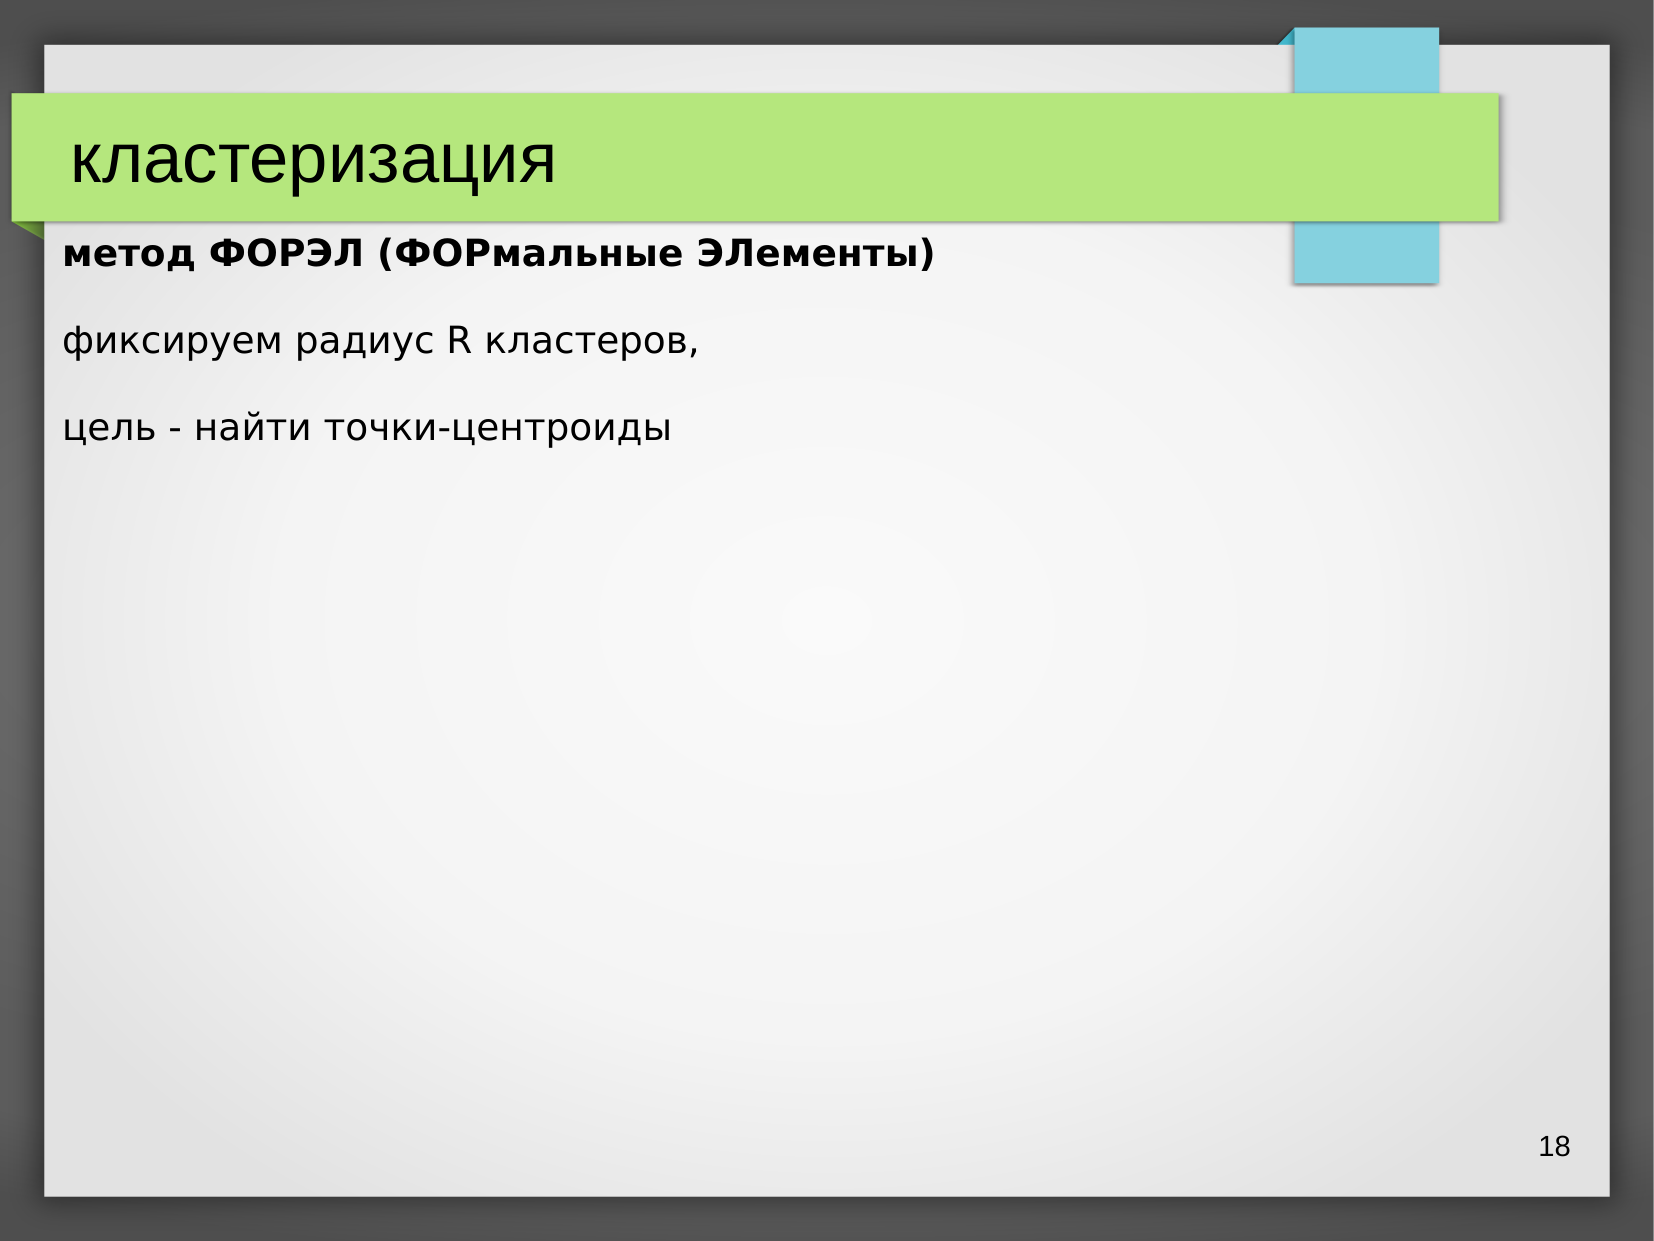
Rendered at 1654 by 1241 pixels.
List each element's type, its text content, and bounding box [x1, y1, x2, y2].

title кластеризация [70, 118, 1205, 199]
text_box метод ФОРЭЛ (ФОРмальные ЭЛементы) фиксируем радиус R кластеров, цель - найти точки-центроиды [47, 224, 993, 457]
picture [0, 0, 1654, 1241]
